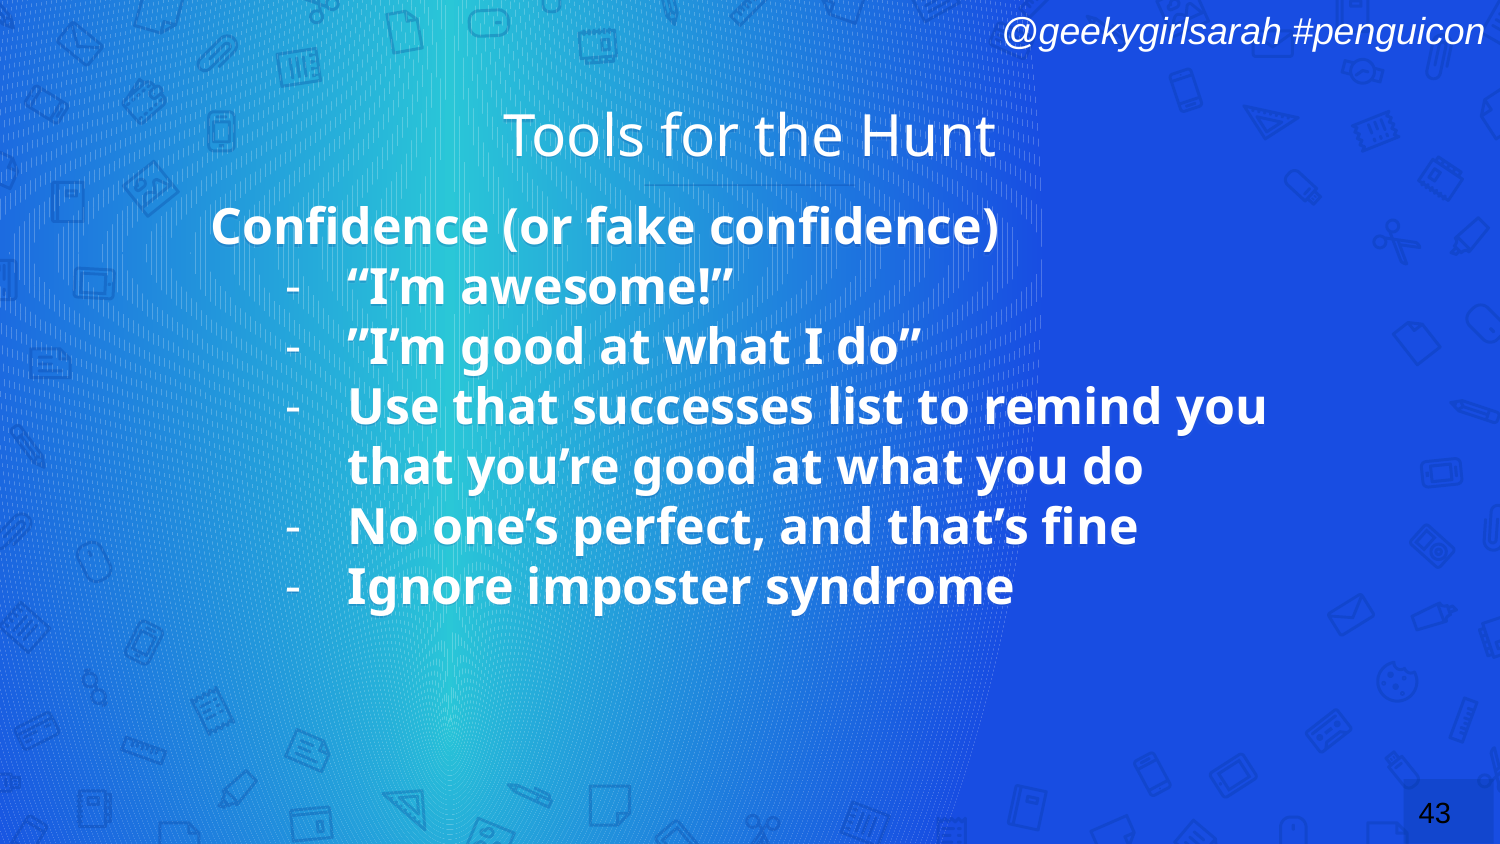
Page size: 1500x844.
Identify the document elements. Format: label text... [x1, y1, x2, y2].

slide_number <number> [1403, 779, 1494, 844]
list Confidence (or fake confidence) “I’m awesome!” ”I’m good at what I do” Use that successes list to remind you that you’re good at what you do No one’s perfect, and that’s fine Ignore imposter syndrome [182, 179, 1388, 722]
title Tools for the Hunt [61, 61, 1439, 184]
